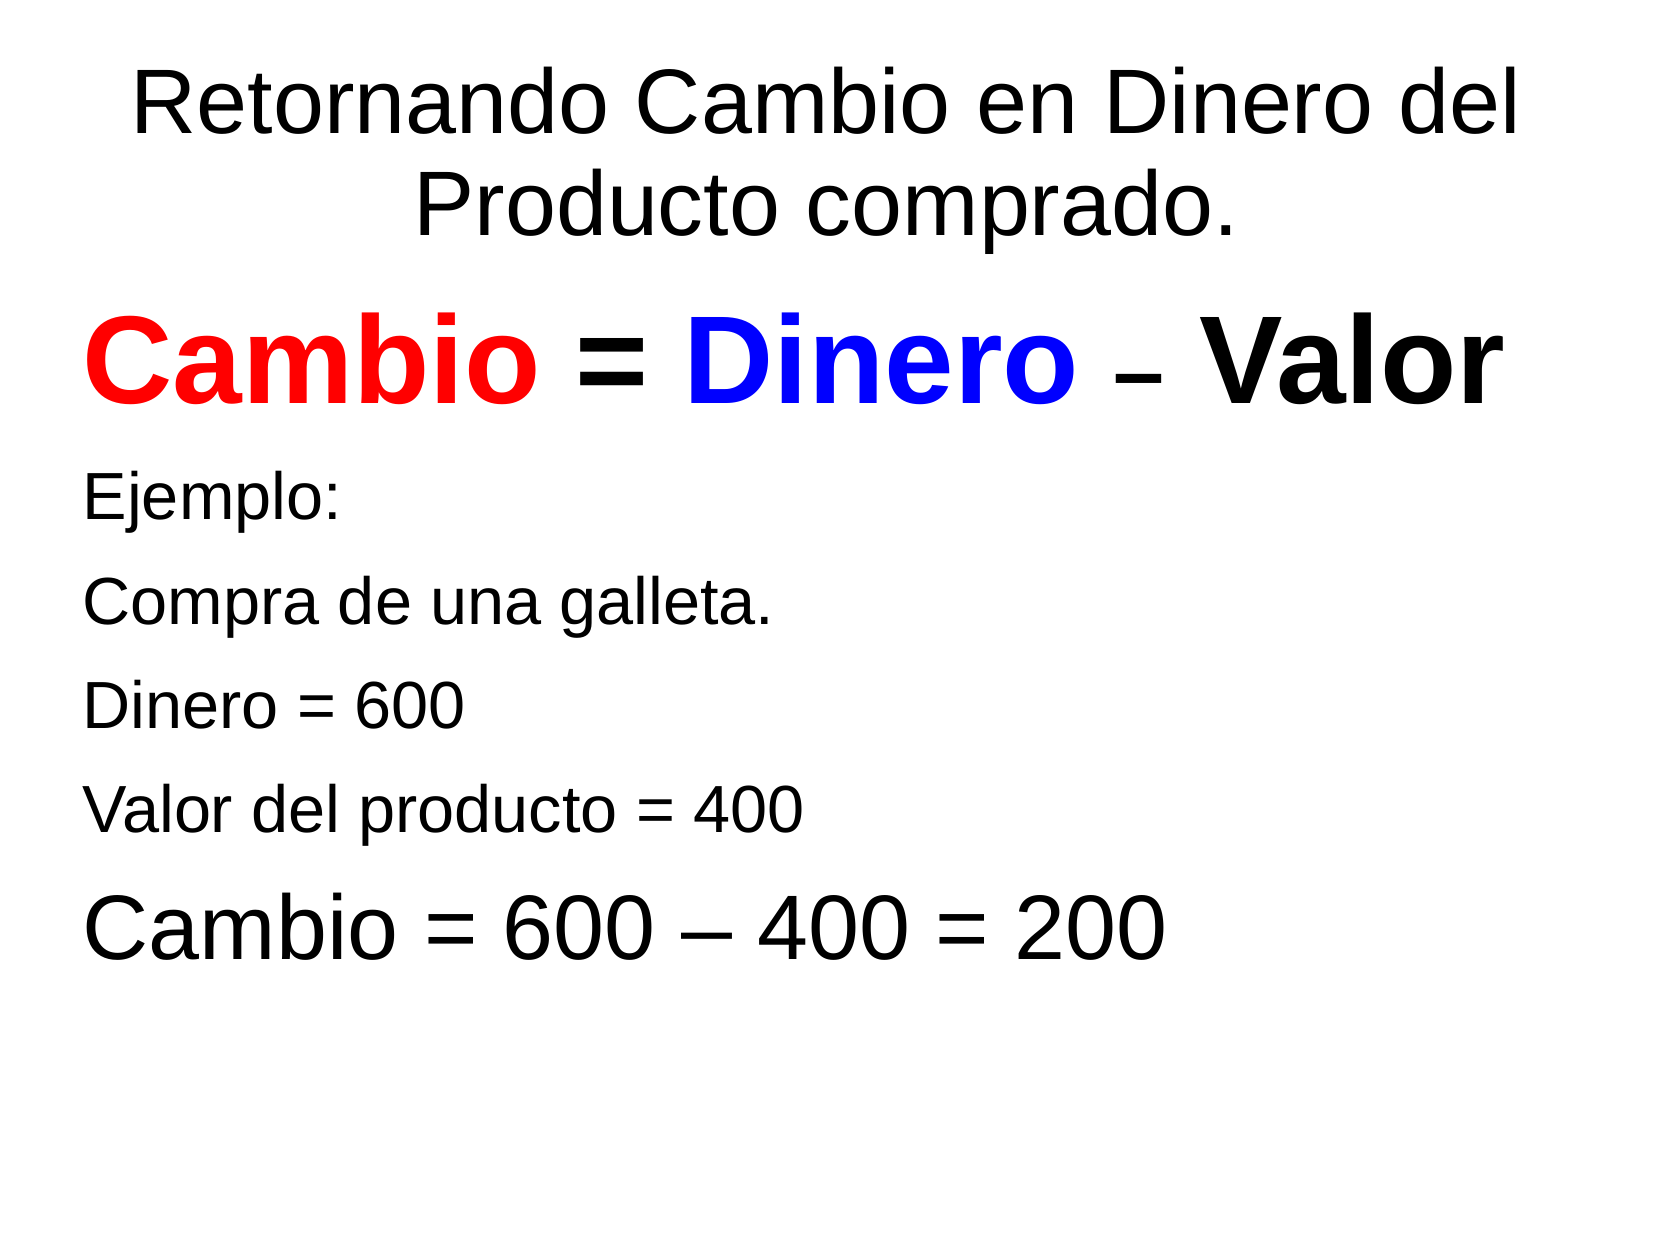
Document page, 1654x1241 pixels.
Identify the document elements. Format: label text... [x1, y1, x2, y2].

list Cambio = Dinero – Valor Ejemplo: Compra de una galleta. Dinero = 600 Valor del producto = 400 Cambio = 600 – 400 = 200 [82, 290, 1571, 1010]
title Retornando Cambio en Dinero del Producto comprado. [82, 49, 1571, 257]
